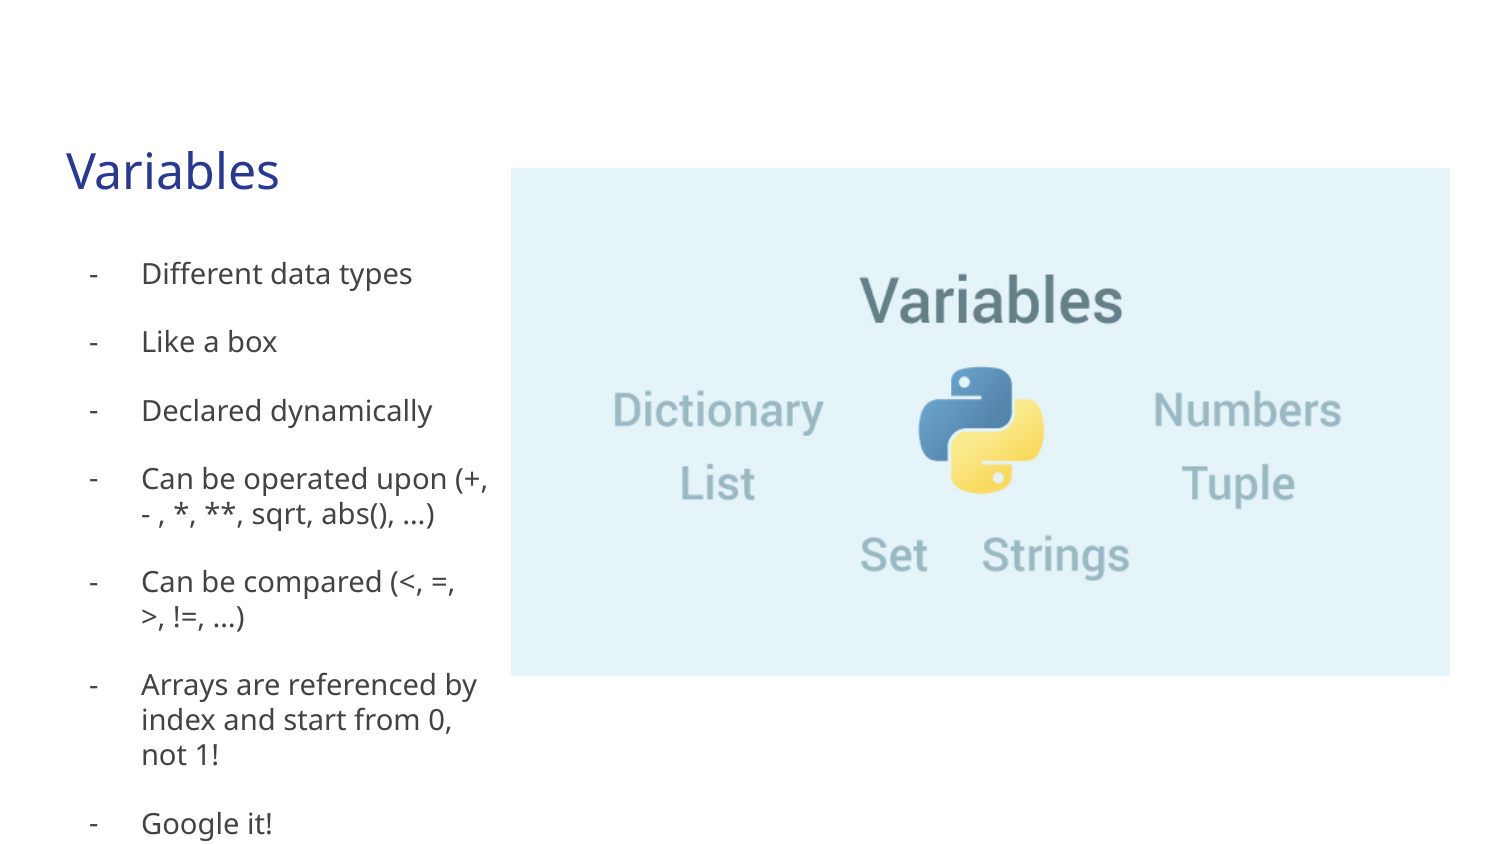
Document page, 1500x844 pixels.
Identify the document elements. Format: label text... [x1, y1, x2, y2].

title Variables [51, 91, 512, 216]
picture [511, 168, 1450, 676]
list Different data types Like a box Declared dynamically Can be operated upon (+, - , *, **, sqrt, abs(), …) Can be compared (<, =, >, !=, …) Arrays are referenced by index and start from 0, not 1! Google it! [51, 240, 512, 750]
